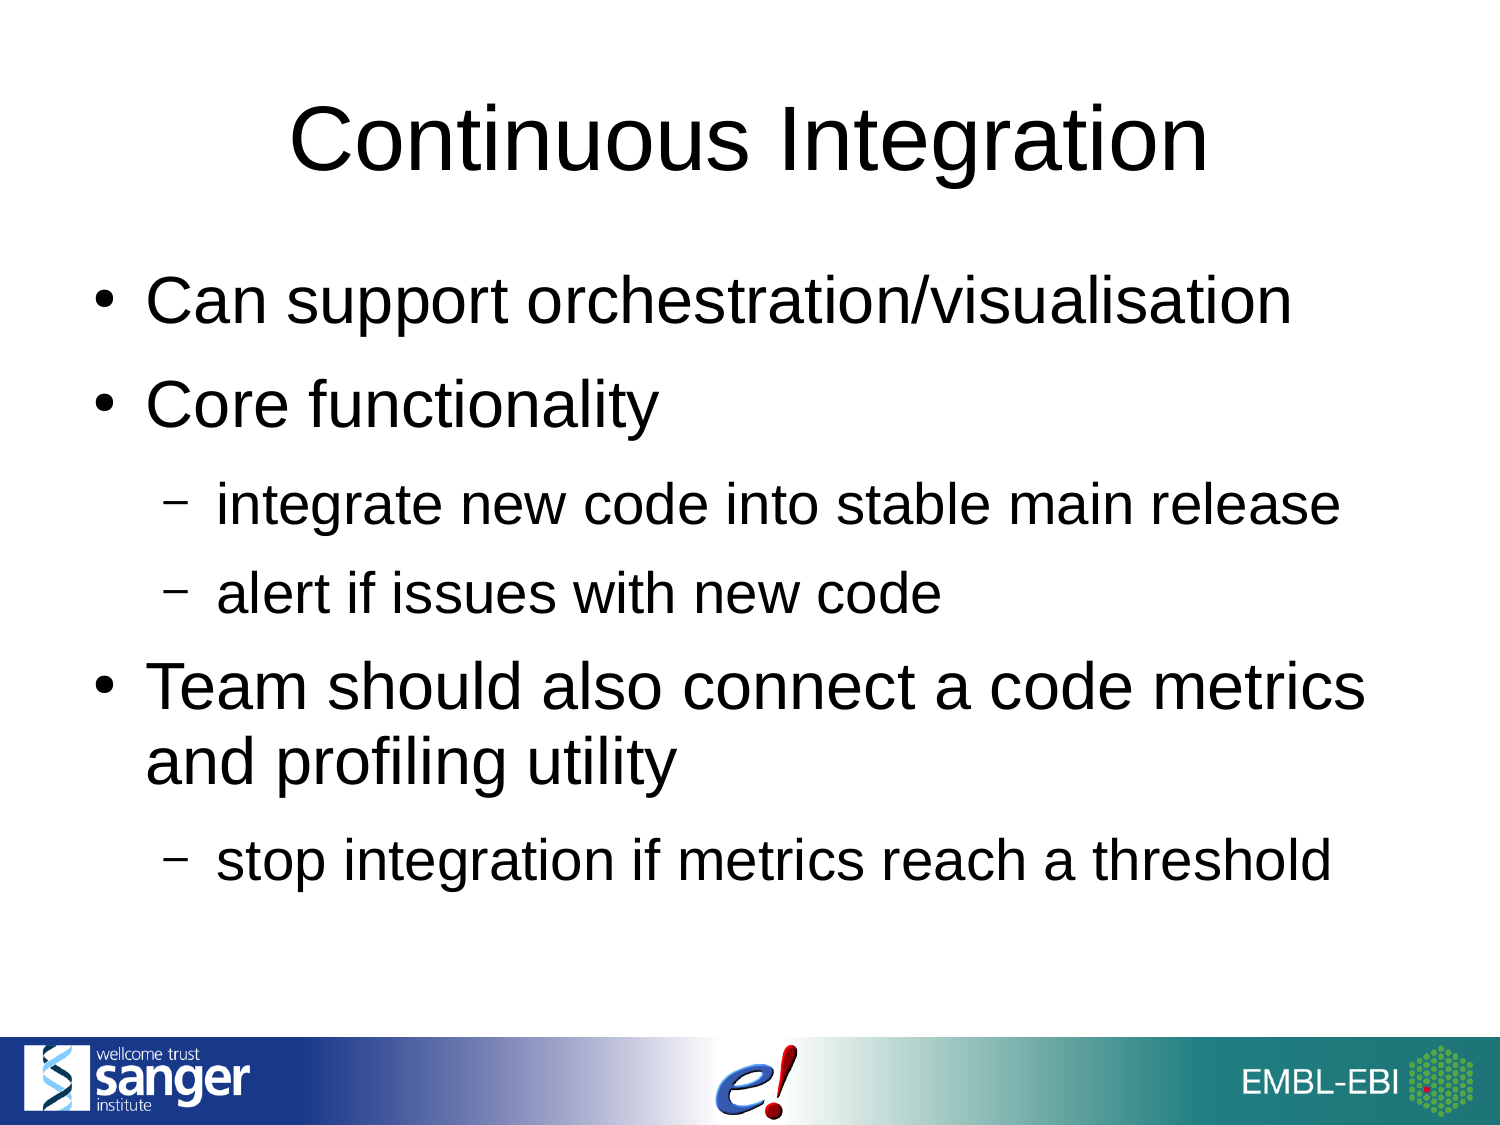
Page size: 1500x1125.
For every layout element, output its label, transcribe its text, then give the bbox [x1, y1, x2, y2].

picture [0, 1037, 1500, 1125]
title Continuous Integration [75, 44, 1425, 233]
list Can support orchestration/visualisation Core functionality integrate new code into stable main release alert if issues with new code Team should also connect a code metrics and profiling utility stop integration if metrics reach a threshold [75, 263, 1395, 916]
